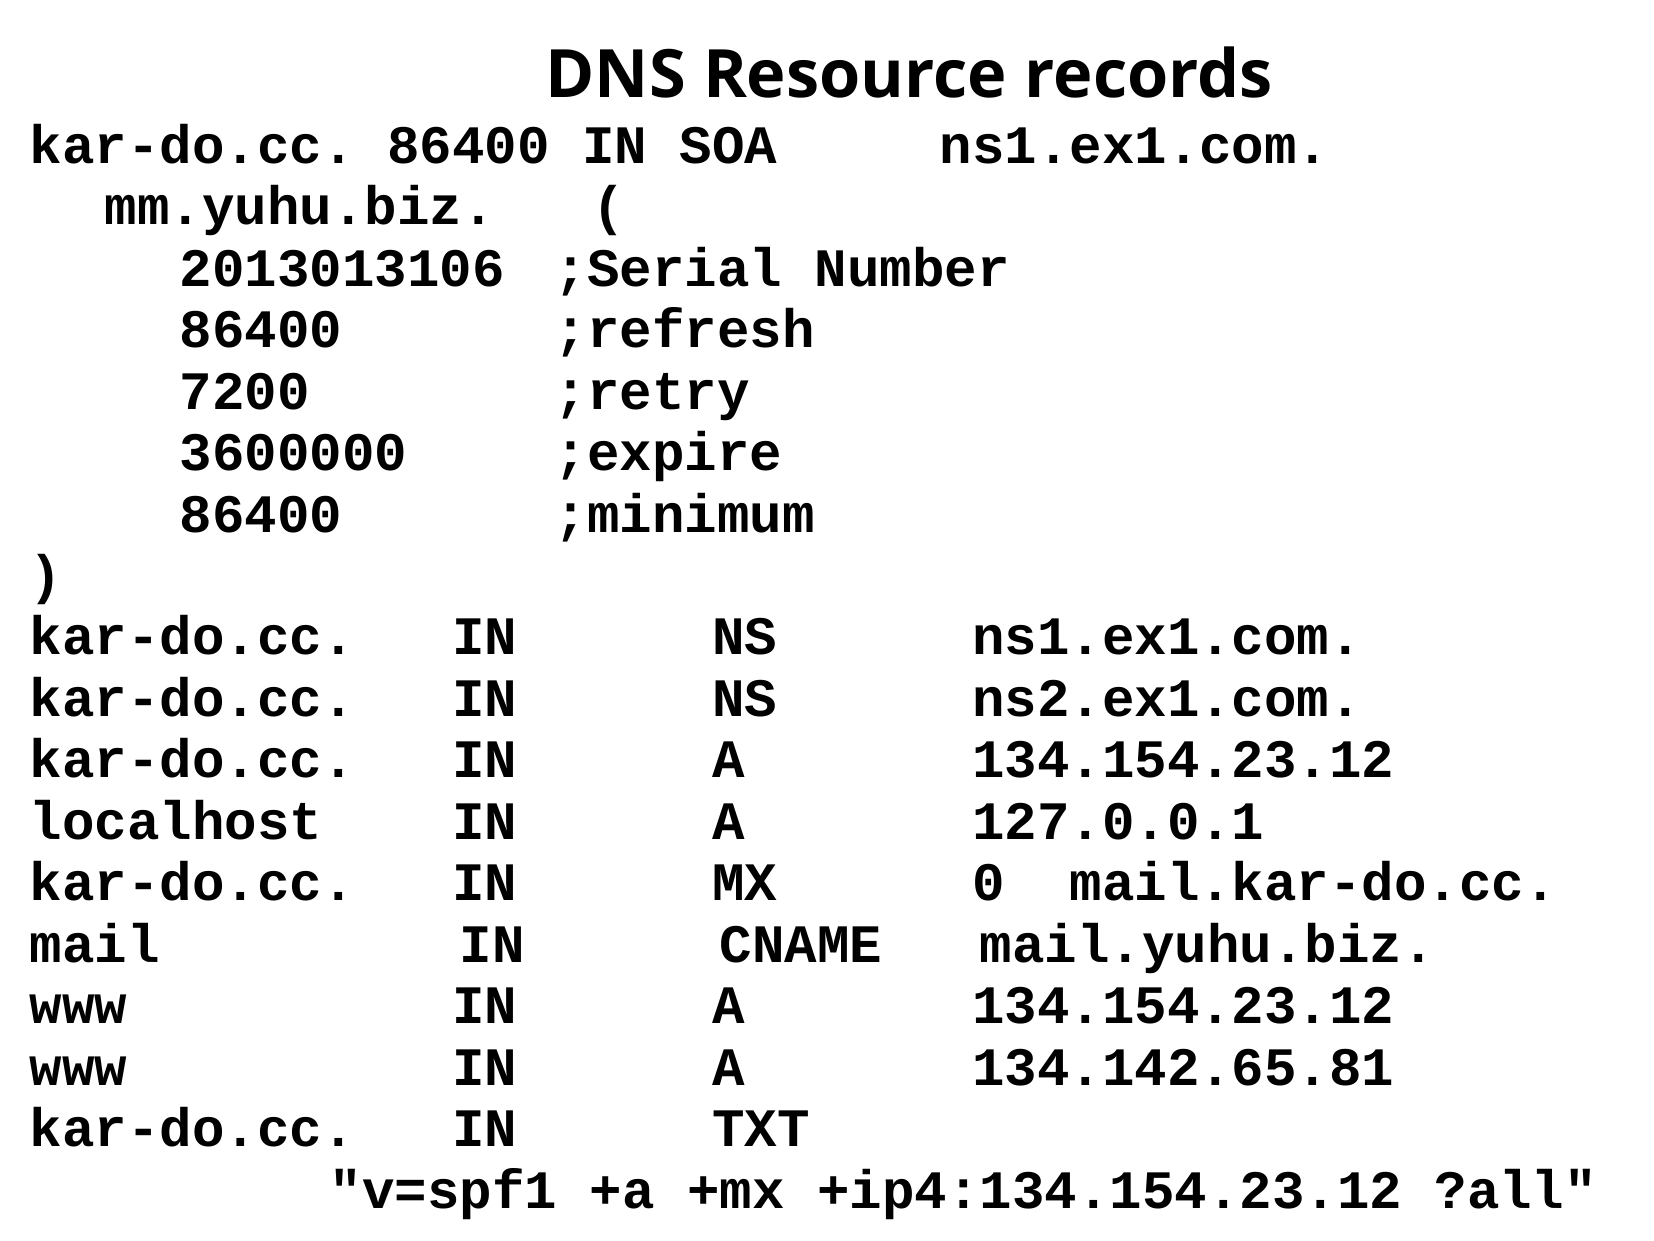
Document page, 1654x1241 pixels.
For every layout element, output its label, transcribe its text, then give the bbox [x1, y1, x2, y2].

title DNS Resource records [165, 0, 1654, 180]
text_box kar-do.cc. 86400 IN SOA ns1.ex1.com. mm.yuhu.biz. ( 2013013106 ;Serial Number 86400 ;refresh 7200 ;retry 3600000 ;expire 86400 ;minimum ) kar-do.cc. IN NS ns1.ex1.com. kar-do.cc. IN NS ns2.ex1.com. kar-do.cc. IN A 134.154.23.12 localhost IN A 127.0.0.1 kar-do.cc. IN MX 0 mail.kar-do.cc. mail IN CNAME mail.yuhu.biz. www IN A 134.154.23.12 www IN A 134.142.65.81 kar-do.cc. IN TXT "v=spf1 +a +mx +ip4:134.154.23.12 ?all" [15, 110, 1613, 1232]
